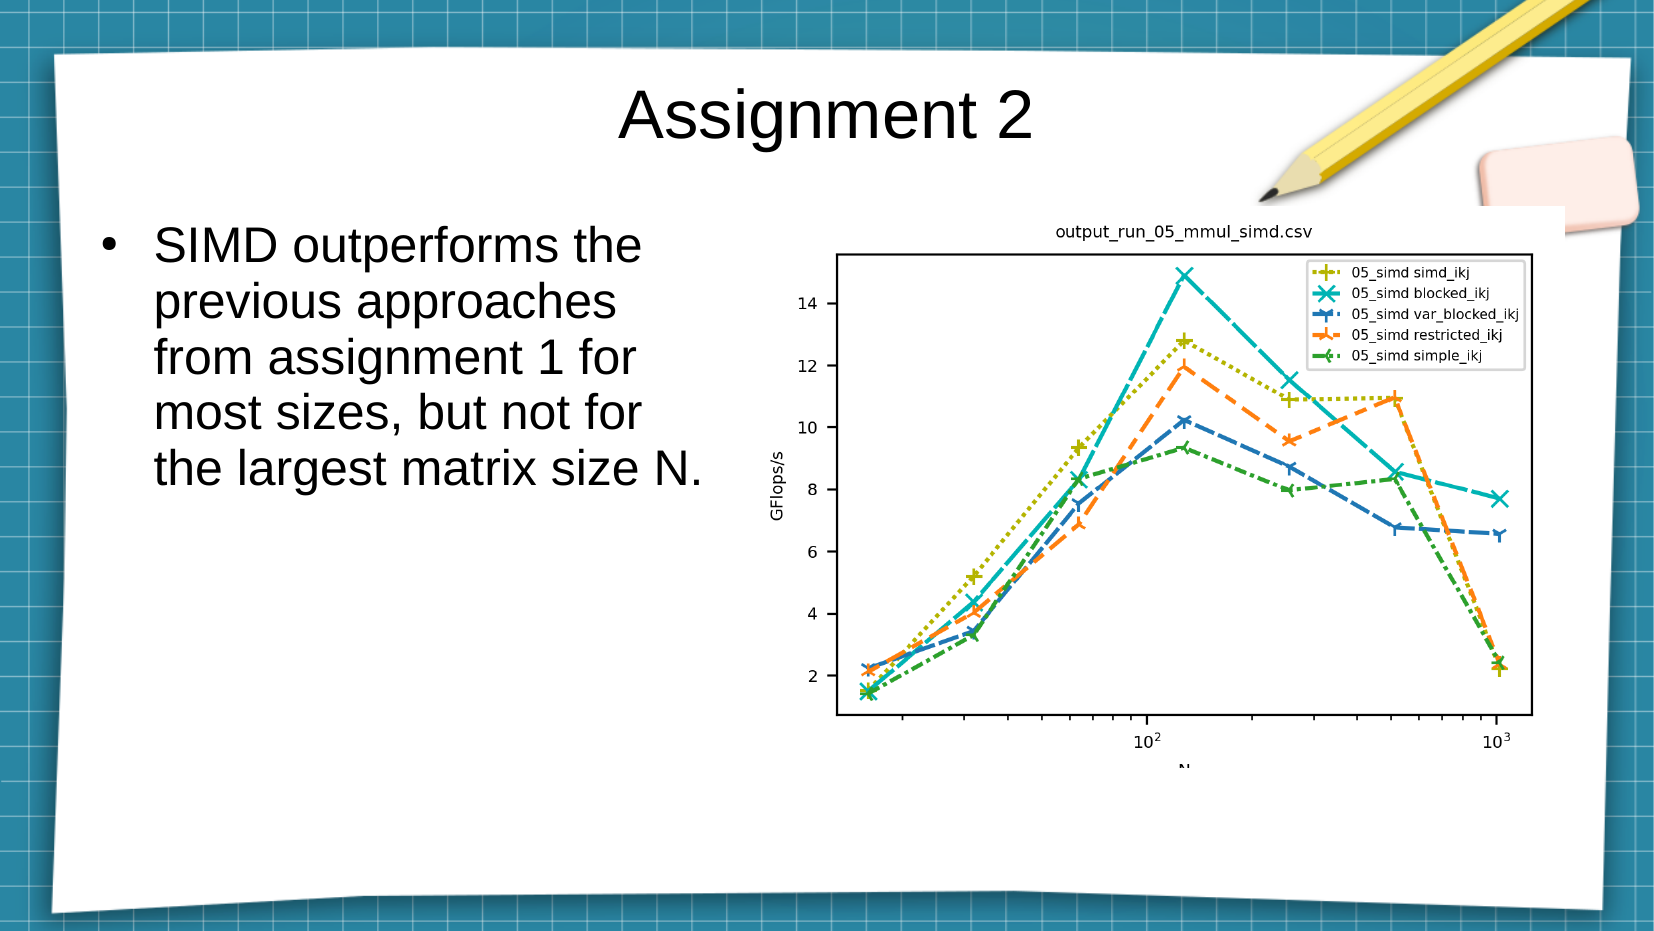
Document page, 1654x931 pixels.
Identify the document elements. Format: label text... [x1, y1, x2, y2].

title Assignment 2 [82, 37, 1571, 193]
list SIMD outperforms the previous approaches from assignment 1 for most sizes, but not for the largest matrix size N. [82, 217, 709, 758]
picture [0, 0, 1654, 931]
